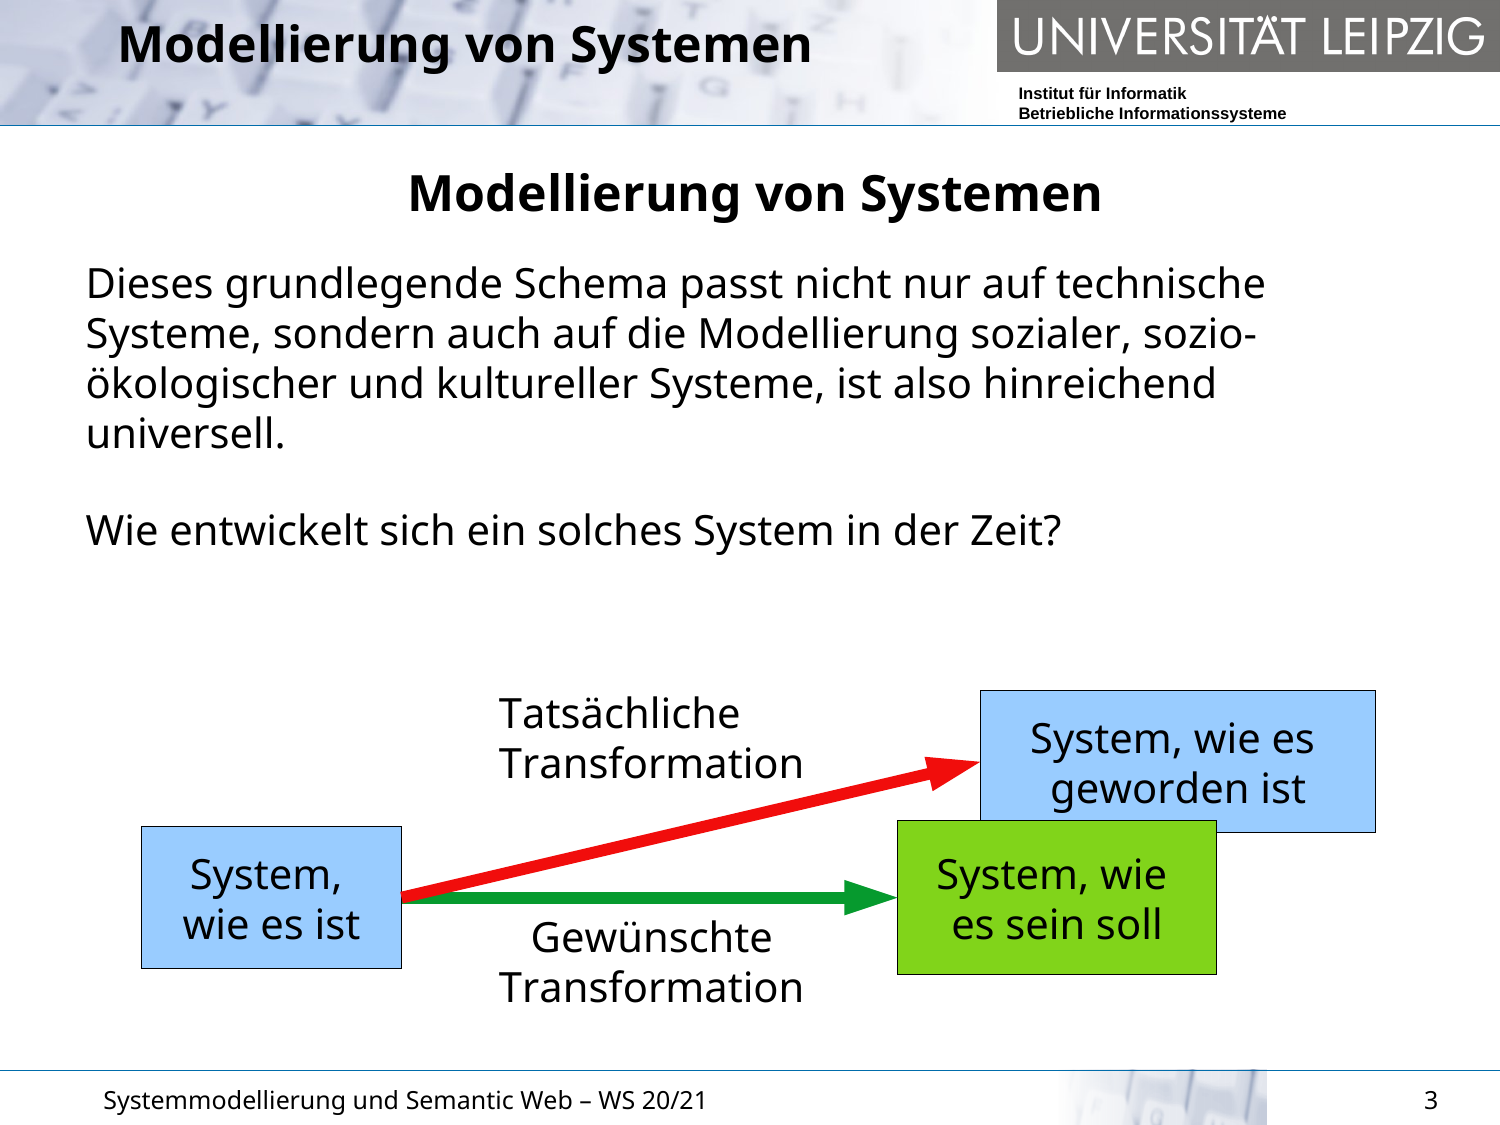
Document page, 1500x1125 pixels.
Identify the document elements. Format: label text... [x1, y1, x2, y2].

text_box Gewünschte Transformation [484, 903, 834, 1019]
text_box System, wie es sein soll [897, 820, 1217, 975]
text_box System, wie es ist [141, 826, 402, 969]
text_box Tatsächliche Transformation [484, 679, 834, 794]
picture [0, 0, 1500, 125]
text_box Modellierung von Systemen Dieses grundlegende Schema passt nicht nur auf technische Systeme, sondern auch auf die Modellierung sozialer, sozio-ökologischer und kultureller Systeme, ist also hinreichend universell. Wie entwickelt sich ein solches System in der Zeit? [70, 153, 1442, 562]
text_box Modellierung von Systemen [102, 5, 829, 81]
picture [1057, 1071, 1267, 1125]
text_box System, wie es geworden ist [980, 690, 1376, 833]
